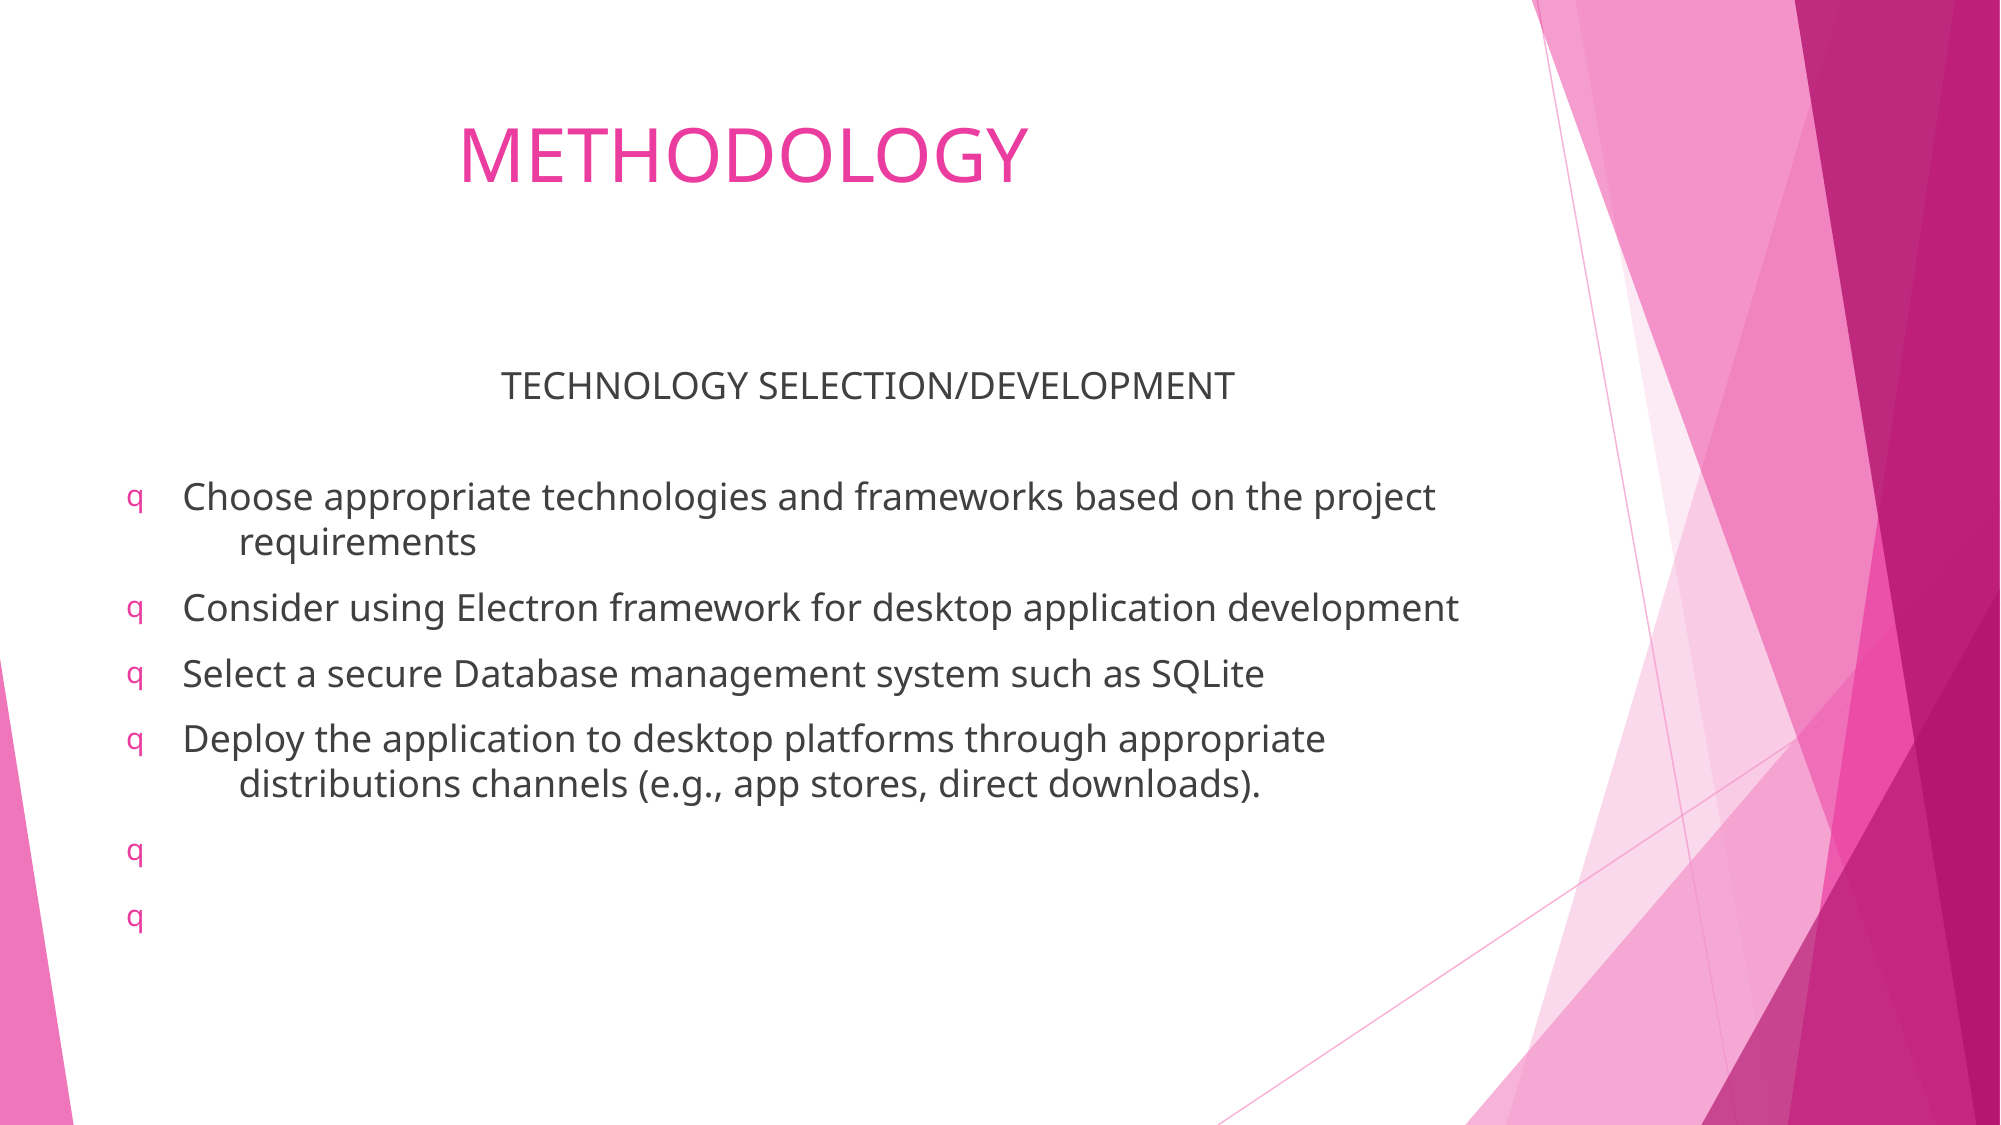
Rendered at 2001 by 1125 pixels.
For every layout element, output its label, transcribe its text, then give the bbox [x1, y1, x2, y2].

title METHODOLOGY [111, 99, 1522, 317]
list TECHNOLOGY SELECTION/DEVELOPMENT Choose appropriate technologies and frameworks based on the project requirements Consider using Electron framework for desktop application development Select a secure Database management system such as SQLite Deploy the application to desktop platforms through appropriate distributions channels (e.g., app stores, direct downloads). [111, 354, 1522, 992]
